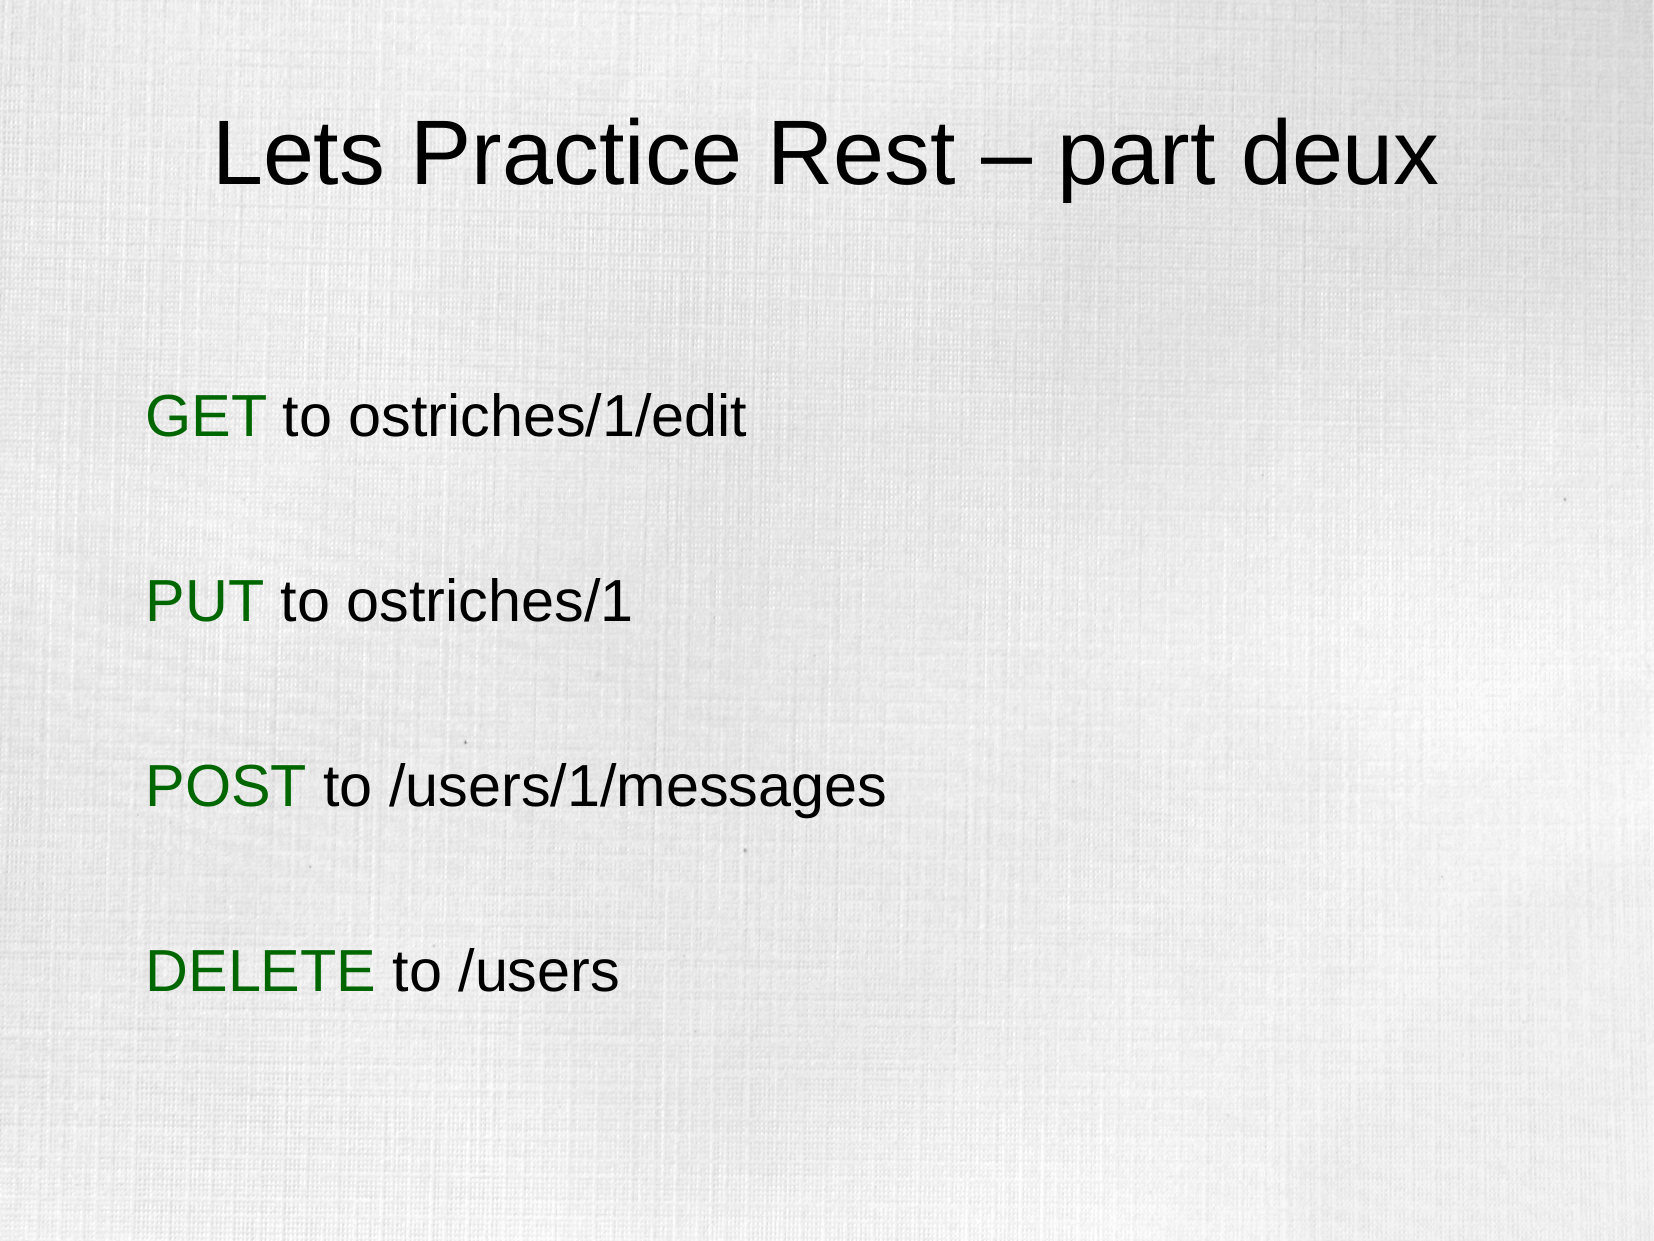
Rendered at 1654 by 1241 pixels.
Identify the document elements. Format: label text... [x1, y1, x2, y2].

title Lets Practice Rest – part deux [82, 49, 1571, 257]
picture [0, 0, 1654, 1241]
list GET to ostriches/1/edit PUT to ostriches/1 POST to /users/1/messages DELETE to /users [82, 290, 1538, 1010]
